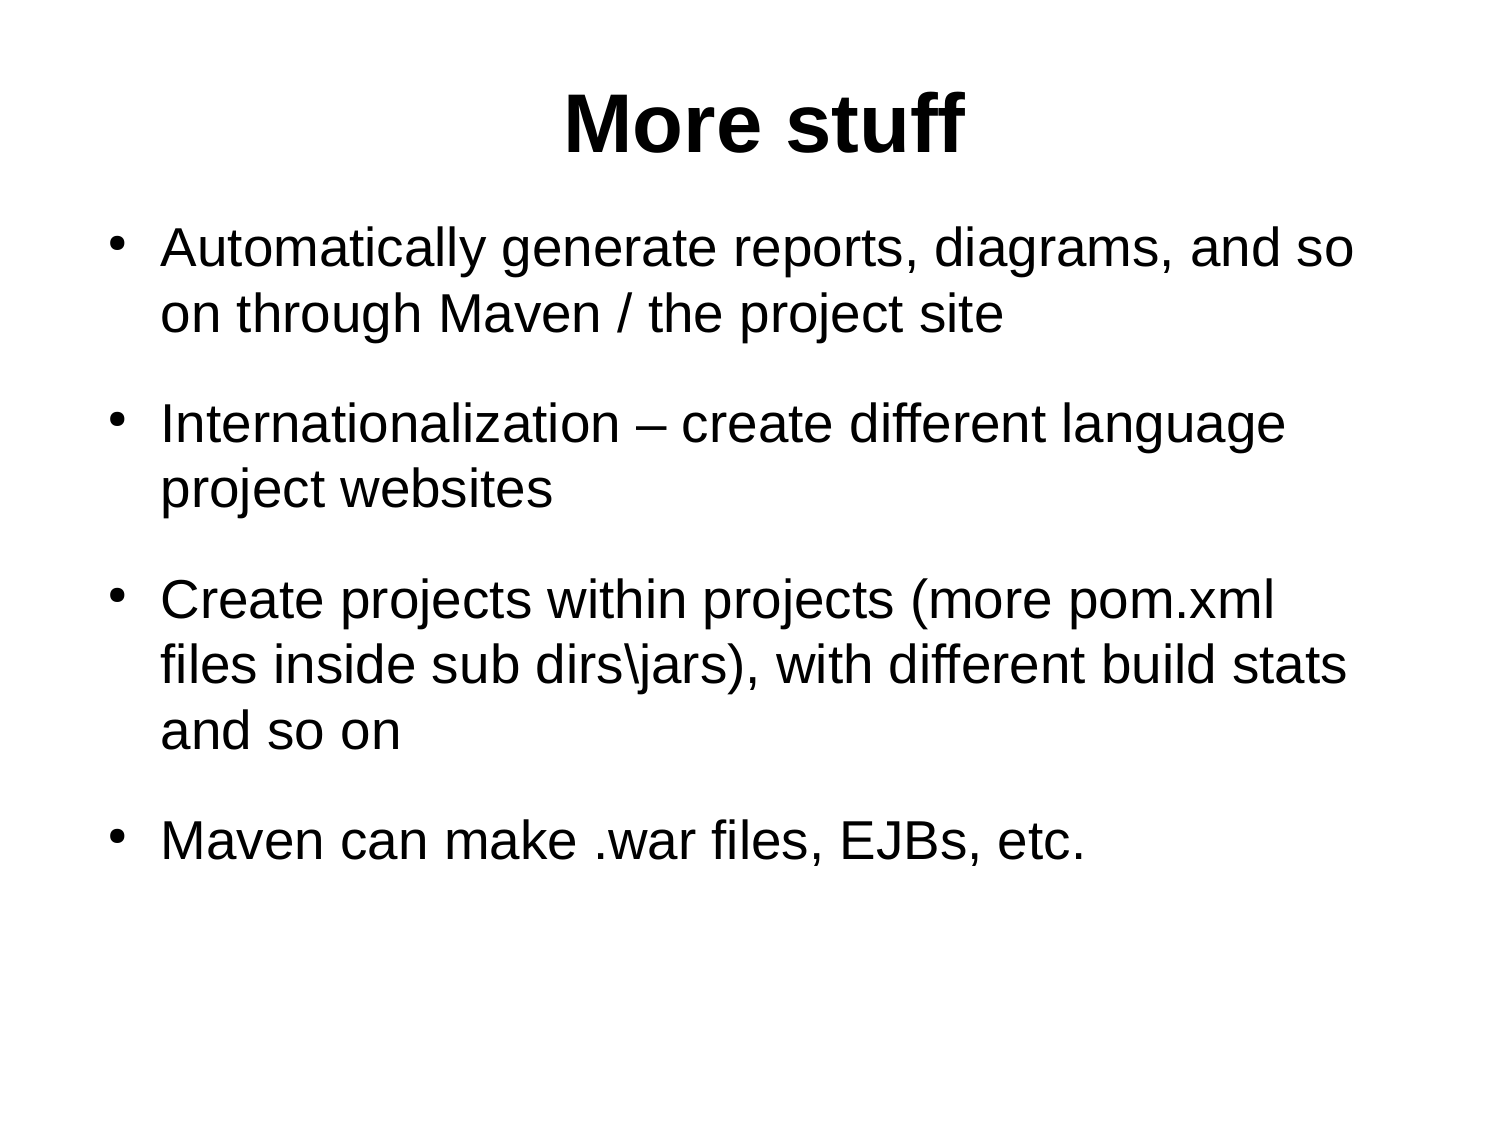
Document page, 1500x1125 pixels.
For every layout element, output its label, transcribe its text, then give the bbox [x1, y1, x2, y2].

title More stuff [75, 44, 1425, 177]
list Automatically generate reports, diagrams, and so on through Maven / the project site Internationalization – create different language project websites Create projects within projects (more pom.xml files inside sub dirs\jars), with different build stats and so on Maven can make .war files, EJBs, etc. [75, 204, 1395, 1075]
